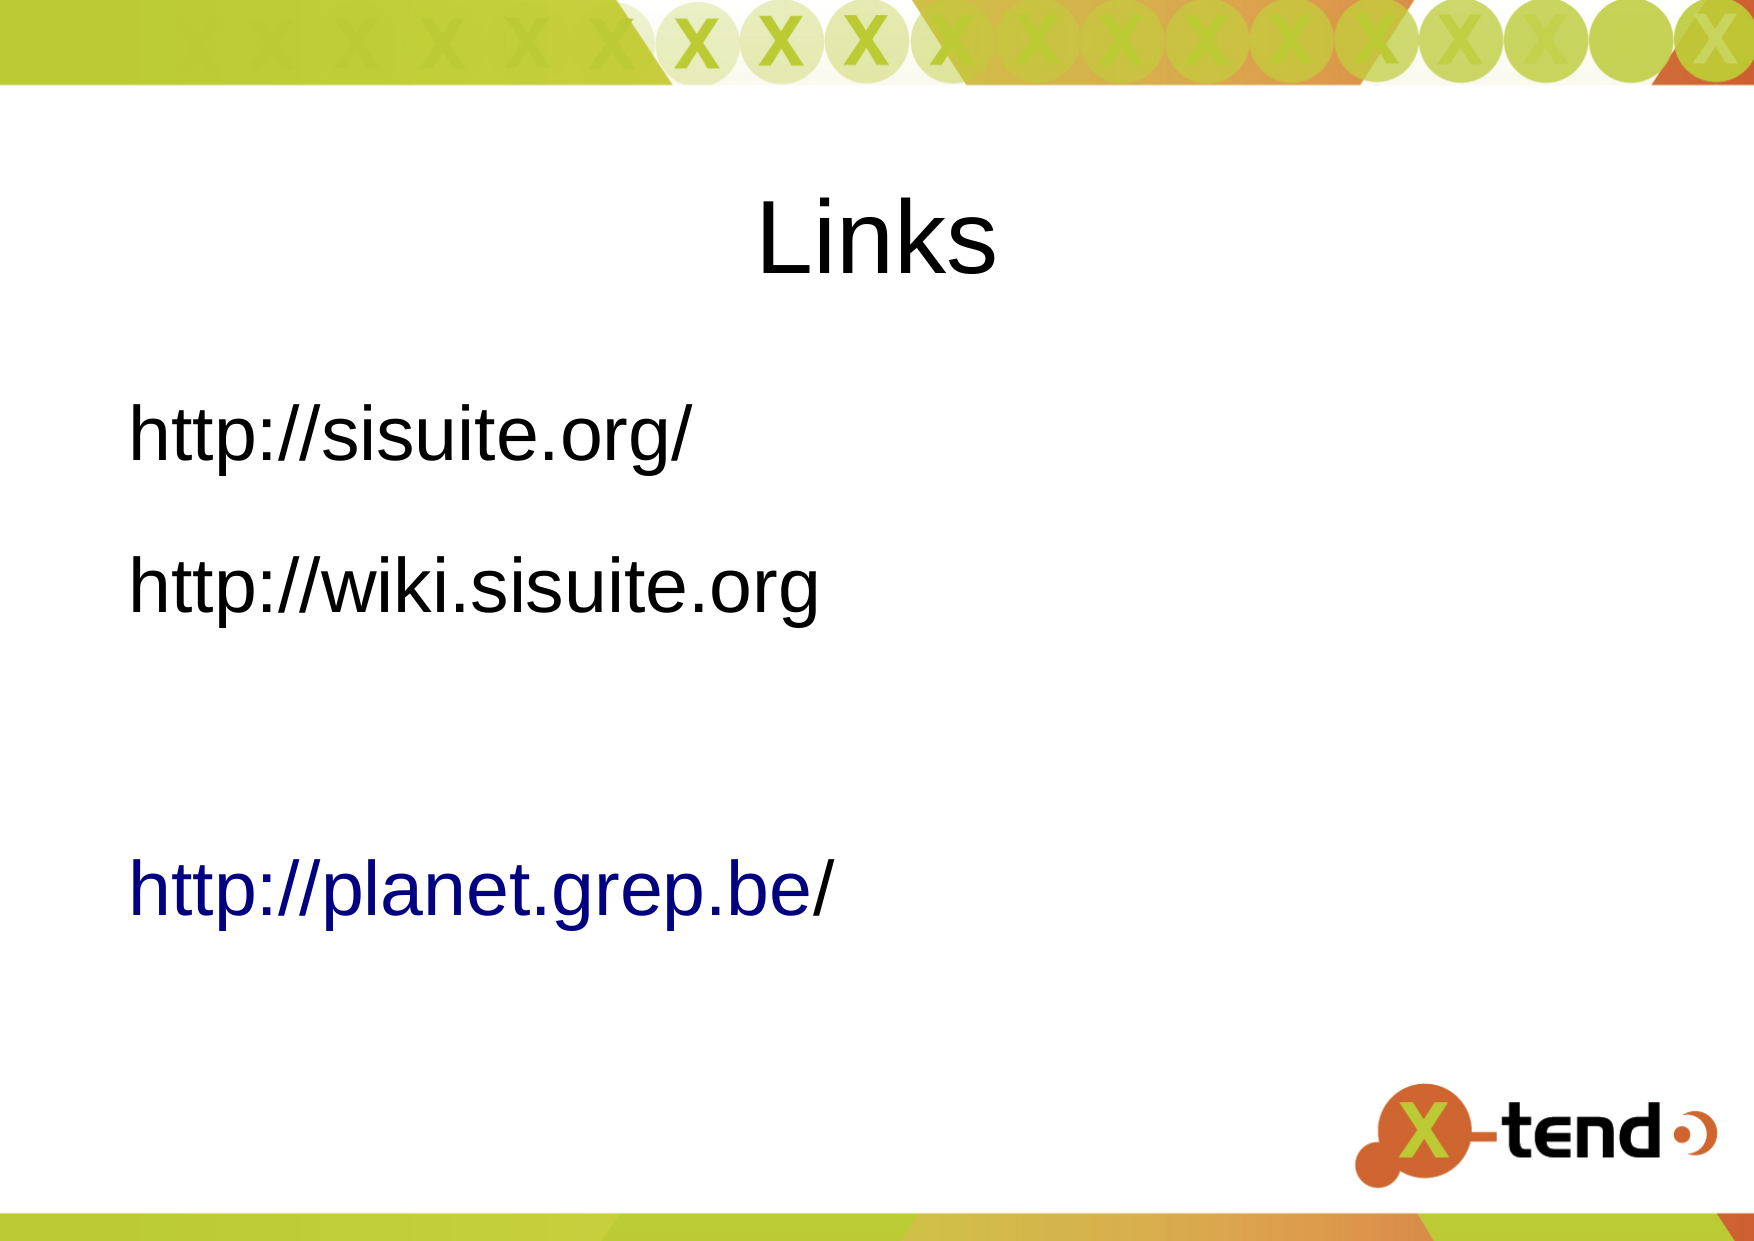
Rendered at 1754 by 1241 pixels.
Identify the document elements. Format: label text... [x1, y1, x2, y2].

title Links [128, 102, 1627, 311]
picture [0, 0, 1754, 1241]
list http://sisuite.org/ http://wiki.sisuite.org http://planet.grep.be/ [128, 344, 1627, 1127]
